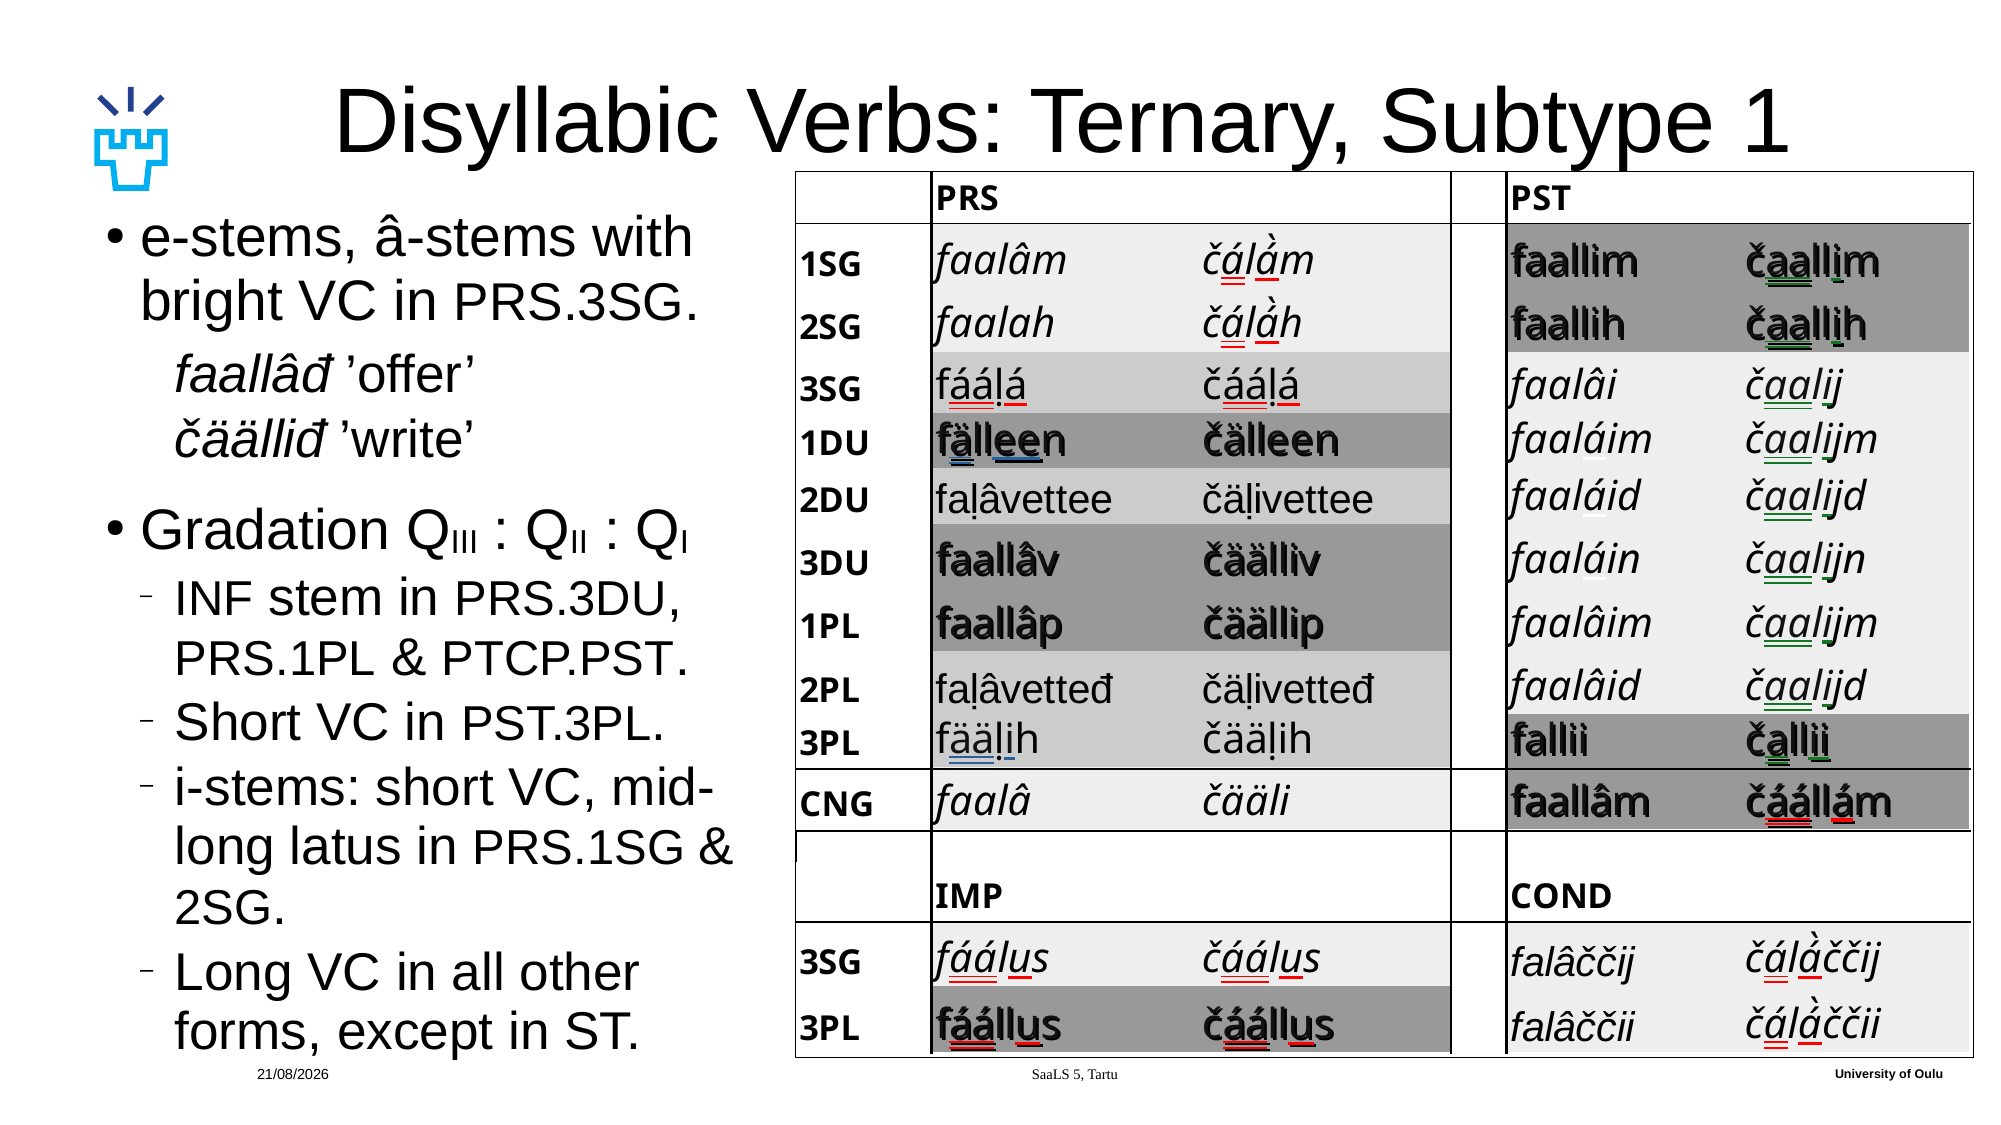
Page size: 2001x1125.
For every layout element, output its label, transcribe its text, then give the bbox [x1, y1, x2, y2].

list e-stems, â-stems with bright VC in PRS.3SG. faallâđ ’offer’ čäälliđ ’write’ Gradation QIII : QII : QI INF stem in PRS.3DU, PRS.1PL & PTCP.PST. Short VC in PST.3PL. i-stems: short VC, mid- long latus in PRS.1SG & 2SG. Long VC in all other forms, except in ST. [105, 205, 762, 1063]
title Disyllabic Verbs: Ternary, Subtype 1 [223, 18, 1905, 224]
chart [795, 171, 1974, 1058]
